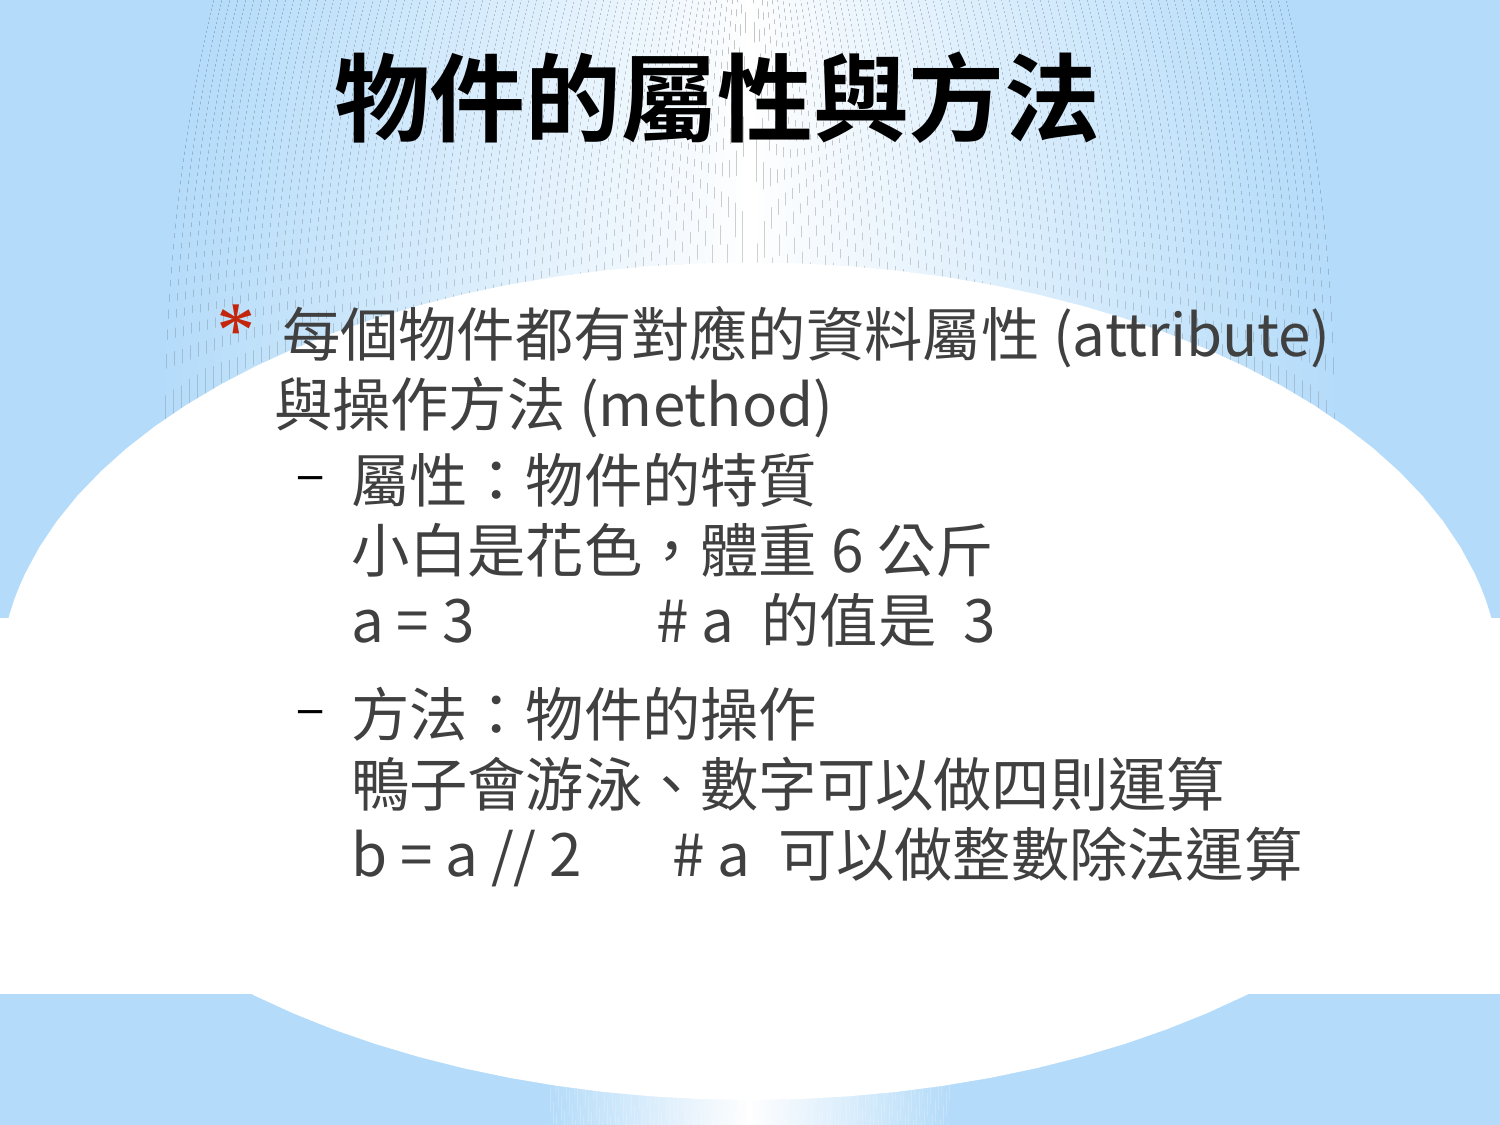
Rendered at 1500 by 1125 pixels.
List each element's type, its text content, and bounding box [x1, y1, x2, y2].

list 每個物件都有對應的資料屬性(attribute) 與操作方法(method) 屬性：物件的特質 小白是花色，體重6公斤 a = 3 # a 的值是 3 方法：物件的操作 鴨子會游泳、數字可以做四則運算 b = a // 2 # a 可以做整數除法運算 [194, 290, 1400, 1047]
title 物件的屬性與方法 [183, 30, 1252, 219]
